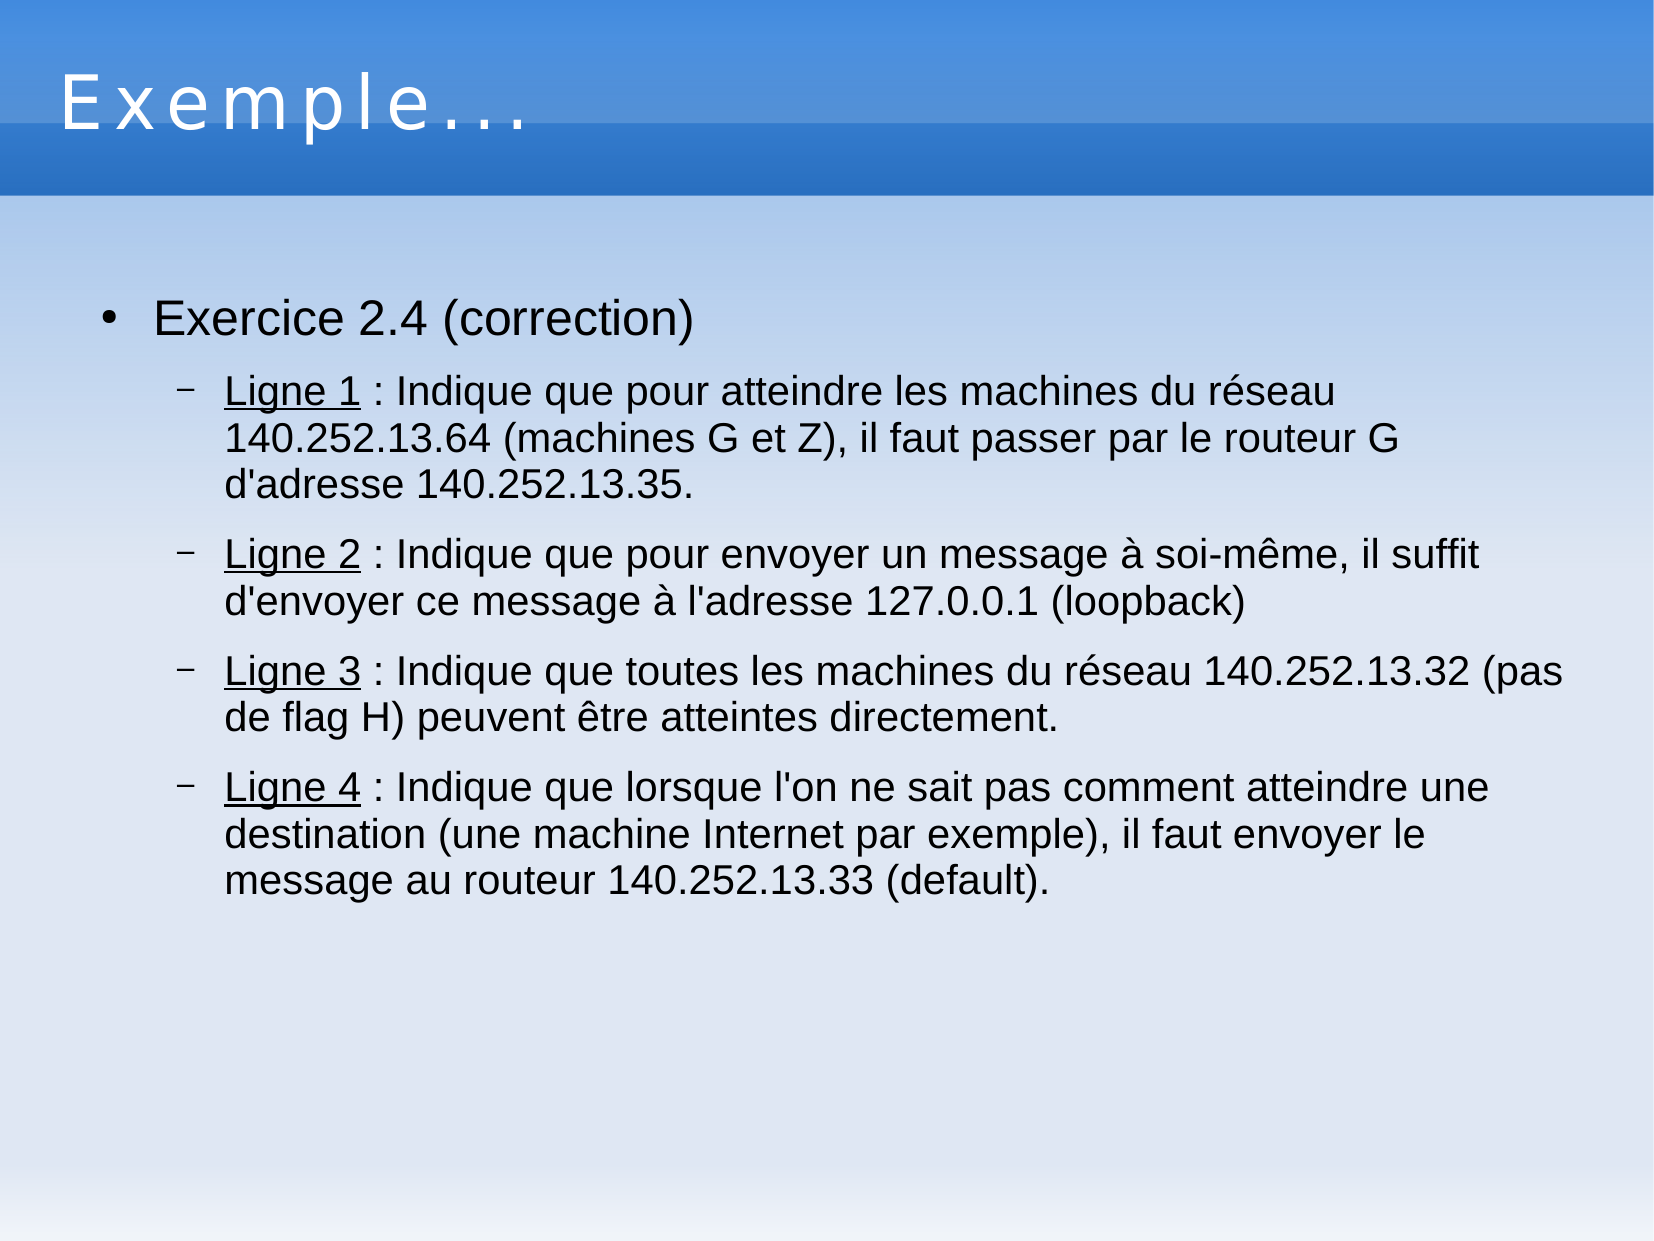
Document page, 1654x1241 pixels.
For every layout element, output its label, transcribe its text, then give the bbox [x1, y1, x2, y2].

list Exercice 2.4 (correction) Ligne 1 : Indique que pour atteindre les machines du réseau 140.252.13.64 (machines G et Z), il faut passer par le routeur G d'adresse 140.252.13.35. Ligne 2 : Indique que pour envoyer un message à soi-même, il suffit d'envoyer ce message à l'adresse 127.0.0.1 (loopback) Ligne 3 : Indique que toutes les machines du réseau 140.252.13.32 (pas de flag H) peuvent être atteintes directement. Ligne 4 : Indique que lorsque l'on ne sait pas comment atteindre une destination (une machine Internet par exemple), il faut envoyer le message au routeur 140.252.13.33 (default). [82, 290, 1571, 1109]
title Exemple... [59, 29, 1270, 178]
picture [0, 0, 1654, 1241]
